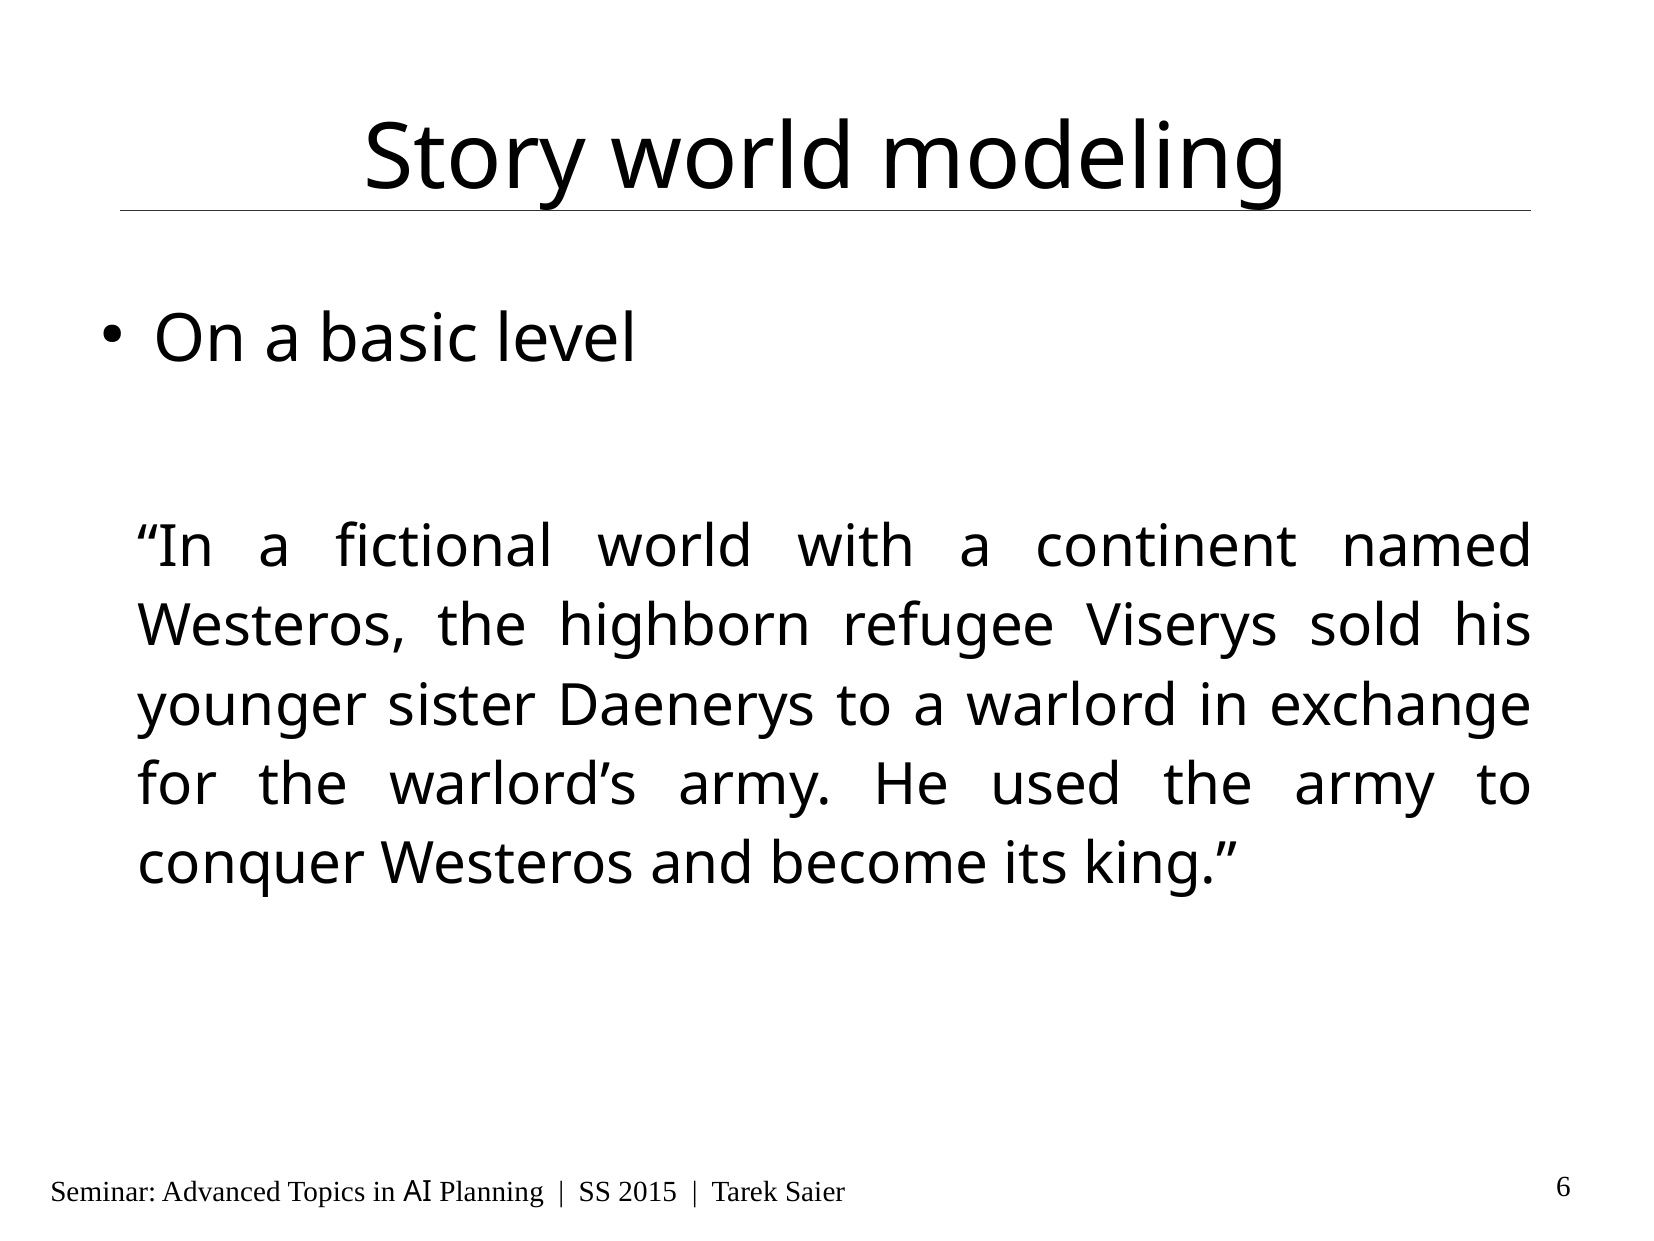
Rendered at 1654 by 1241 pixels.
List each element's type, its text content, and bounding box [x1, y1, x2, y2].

text_box “In a fictional world with a continent named Westeros, the highborn refugee Viserys sold his younger sister Daenerys to a warlord in exchange for the warlord’s army. He used the army to conquer Westeros and become its king.” [123, 497, 1548, 849]
list On a basic level [82, 290, 1571, 995]
title Story world modeling [82, 49, 1571, 257]
